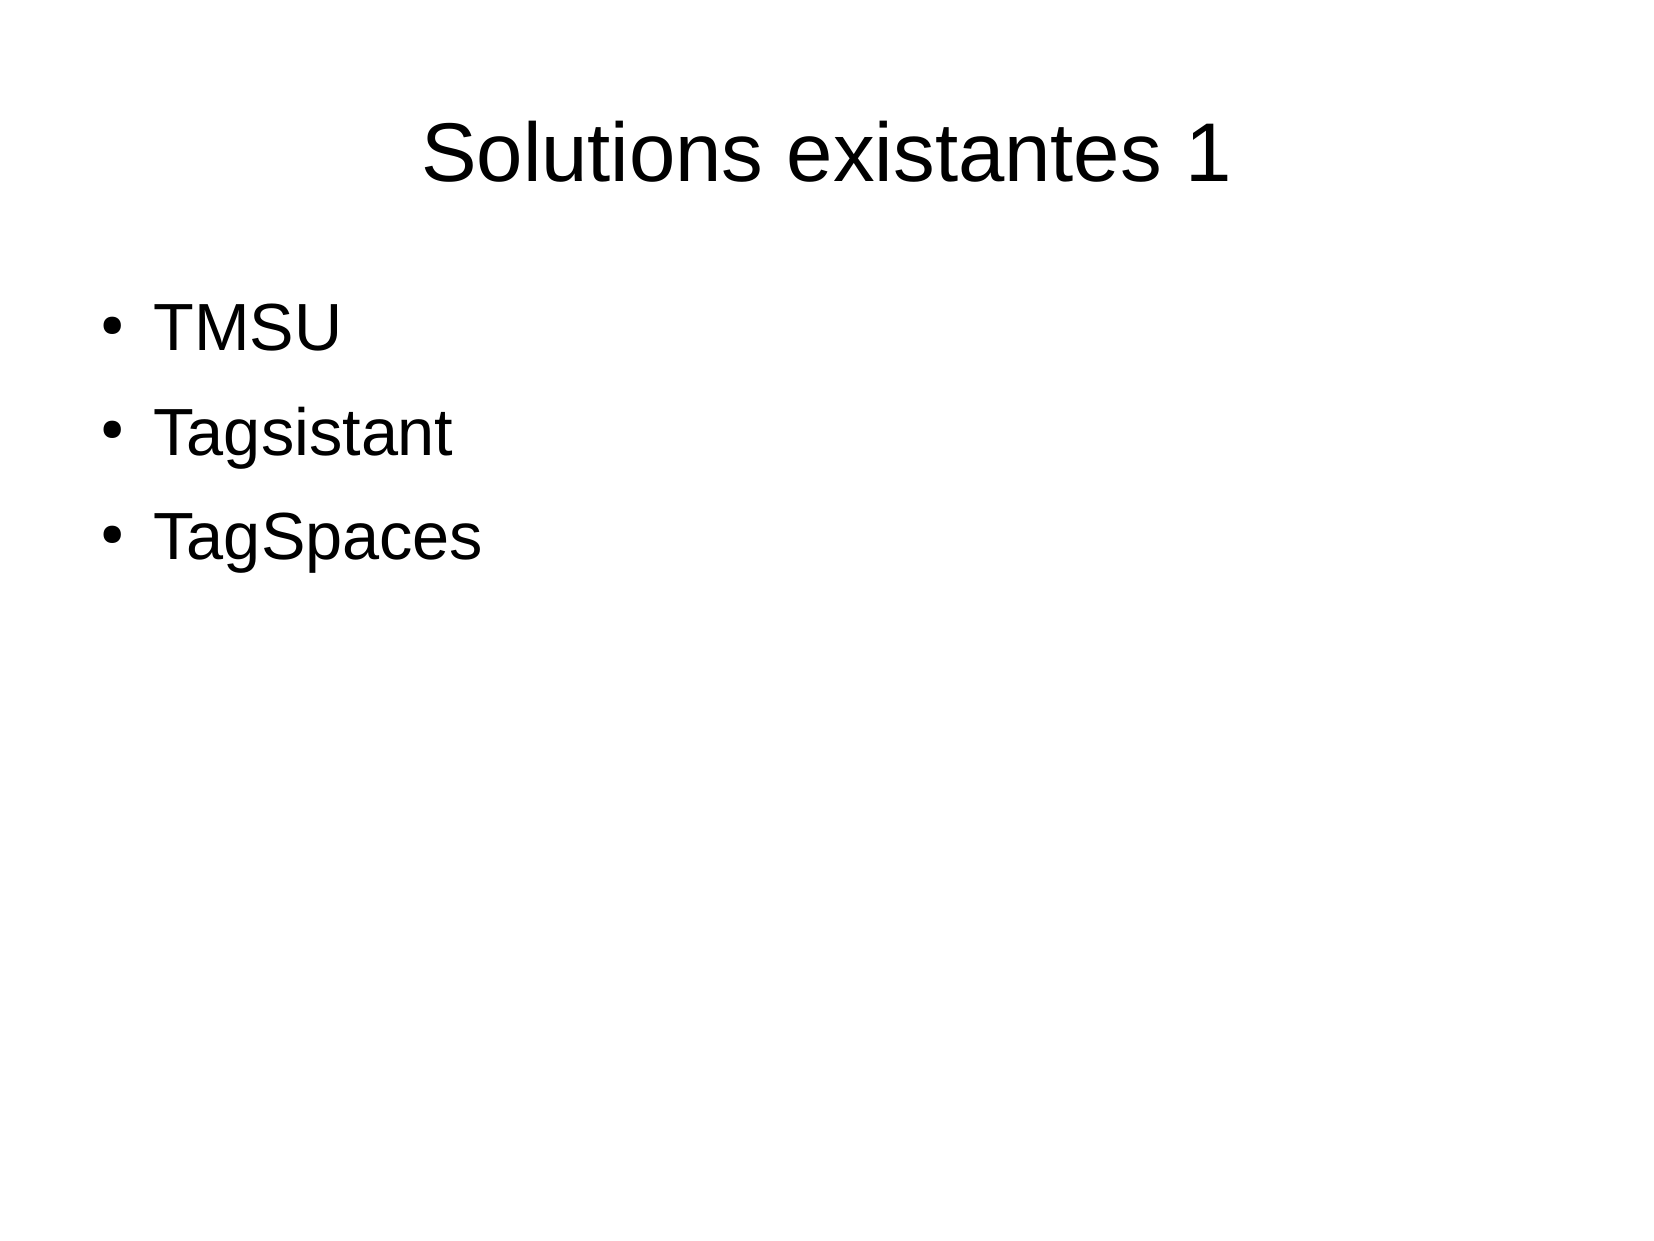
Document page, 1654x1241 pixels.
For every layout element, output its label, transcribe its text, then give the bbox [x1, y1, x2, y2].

list TMSU Tagsistant TagSpaces [82, 290, 1571, 1010]
title Solutions existantes 1 [82, 49, 1571, 257]
